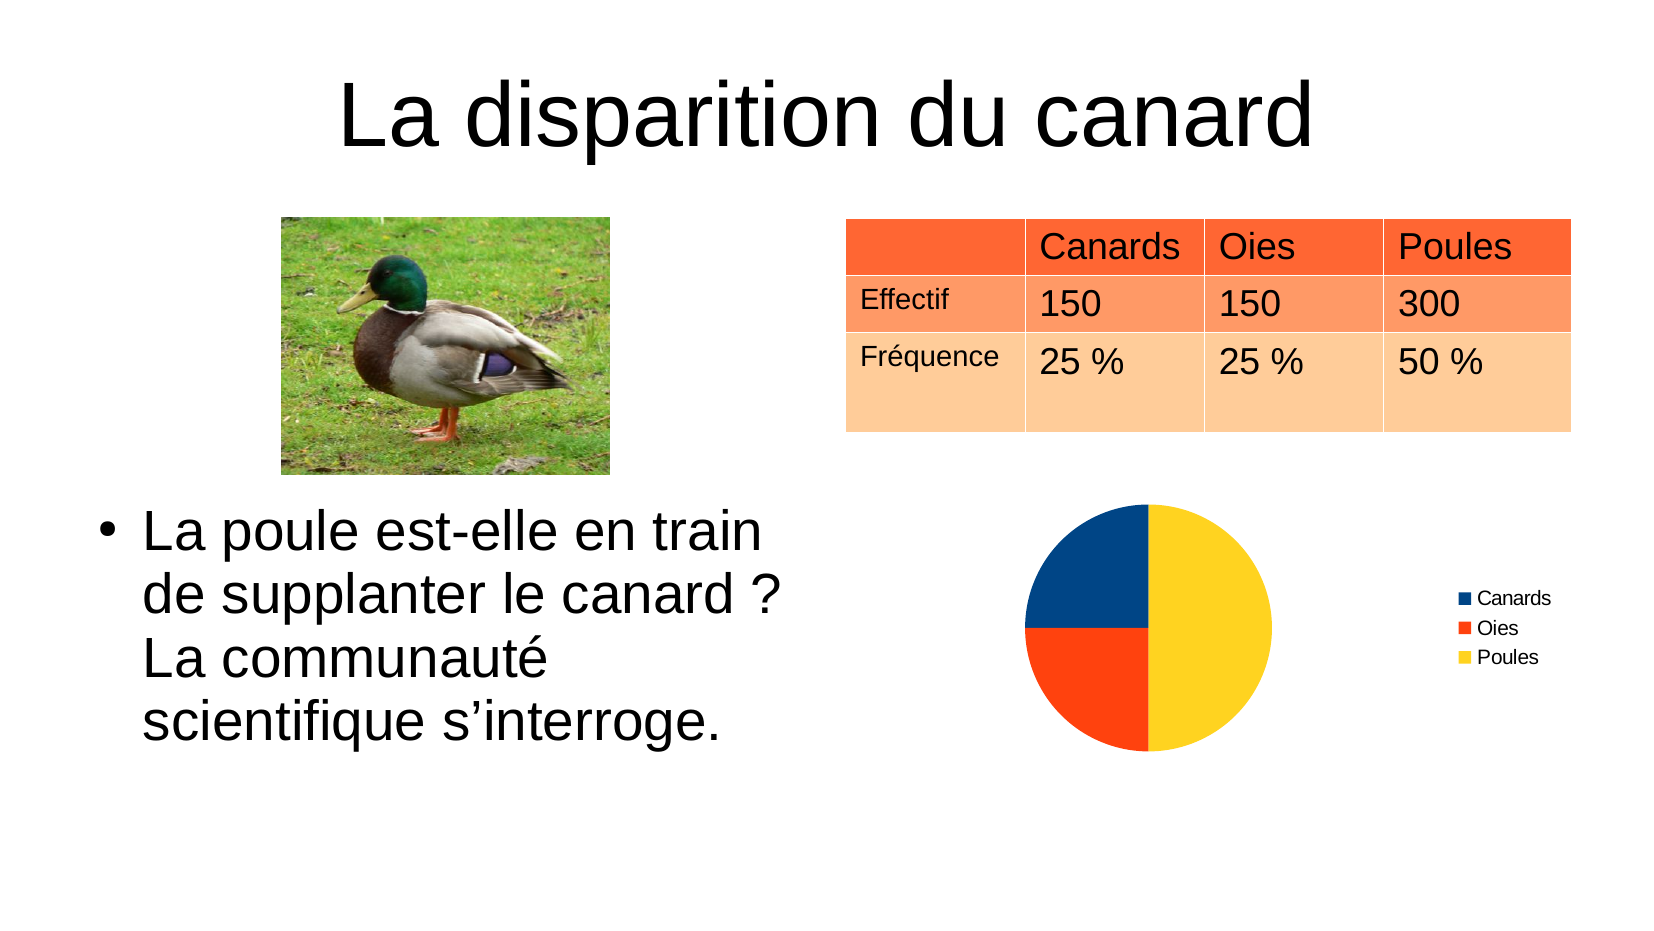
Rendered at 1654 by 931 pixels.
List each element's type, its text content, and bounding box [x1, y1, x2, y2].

table_cell 25 % [1026, 333, 1204, 432]
table_header [846, 219, 1025, 275]
table_header Canards [1026, 219, 1204, 275]
table_cell Fréquence [846, 333, 1025, 432]
table_cell 50 % [1384, 333, 1571, 432]
picture [281, 217, 610, 475]
chart [845, 499, 1572, 757]
table_cell 150 [1026, 276, 1204, 332]
table_cell 25 % [1205, 333, 1383, 432]
table_header Oies [1205, 219, 1383, 275]
table_cell 150 [1205, 276, 1383, 332]
table_header Poules [1384, 219, 1571, 275]
list La poule est-elle en train de supplanter le canard ? La communauté scientifique s’interroge. [82, 499, 809, 757]
table_cell 300 [1384, 276, 1571, 332]
title La disparition du canard [82, 37, 1571, 193]
table_cell Effectif [846, 276, 1025, 332]
